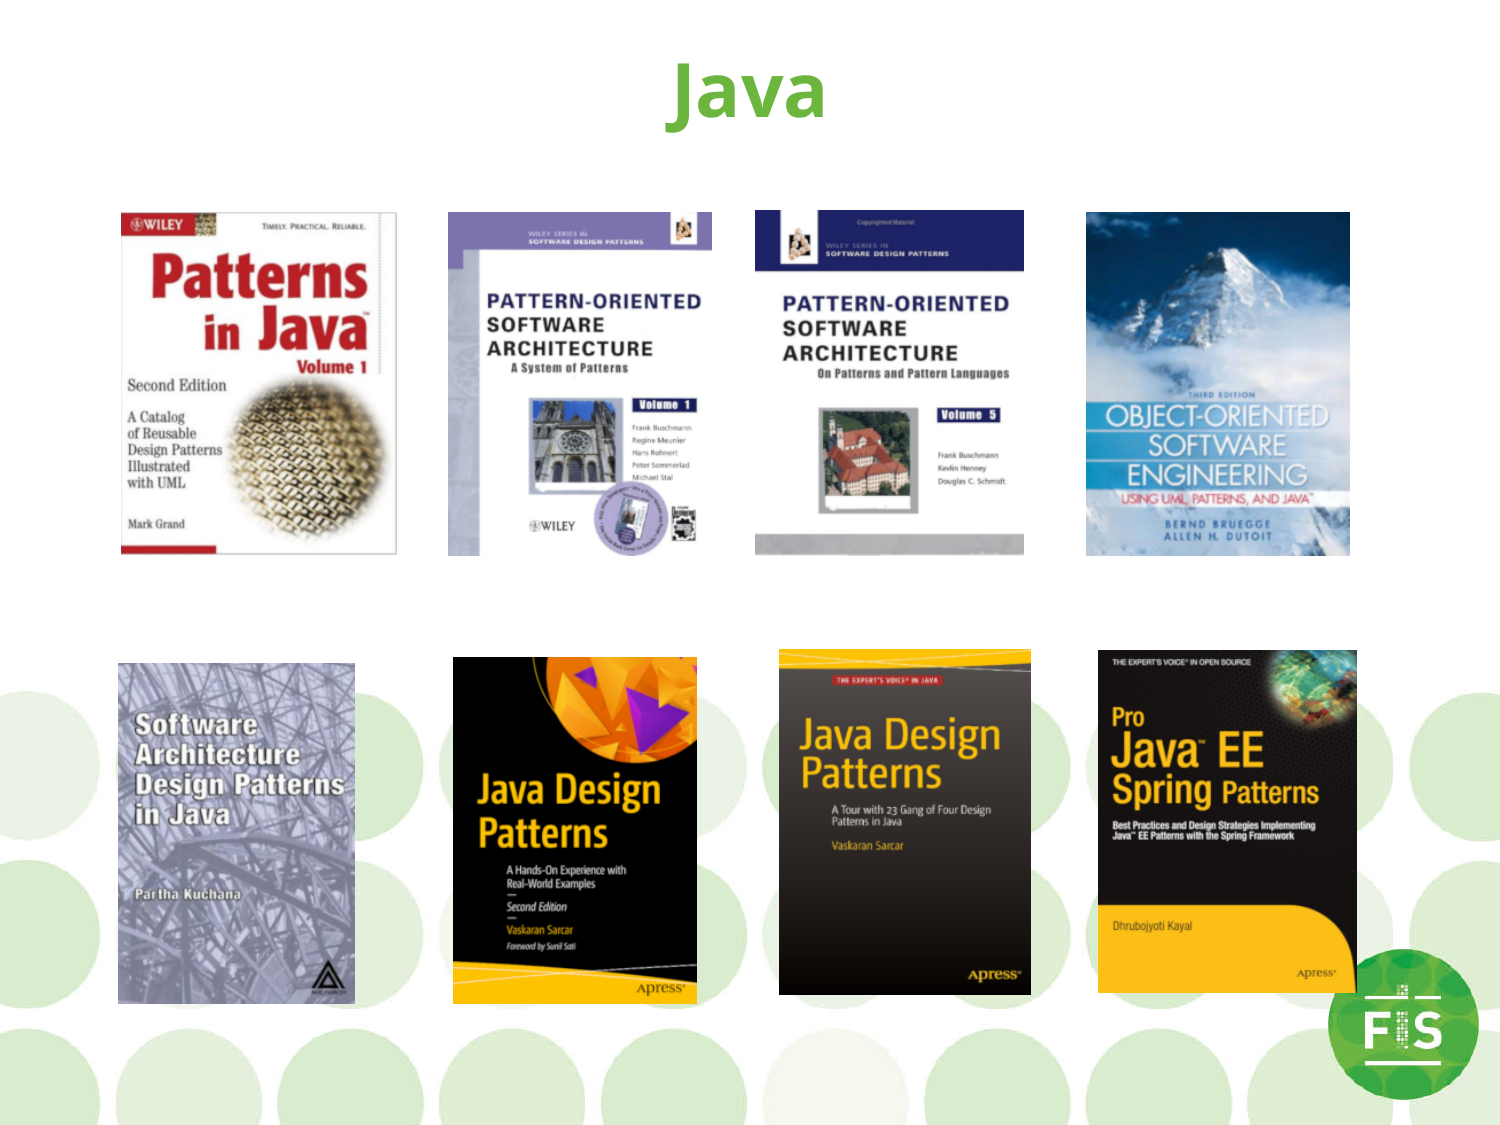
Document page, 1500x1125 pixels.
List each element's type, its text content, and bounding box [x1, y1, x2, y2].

picture [0, 0, 1500, 1125]
title Java [75, 45, 1425, 233]
